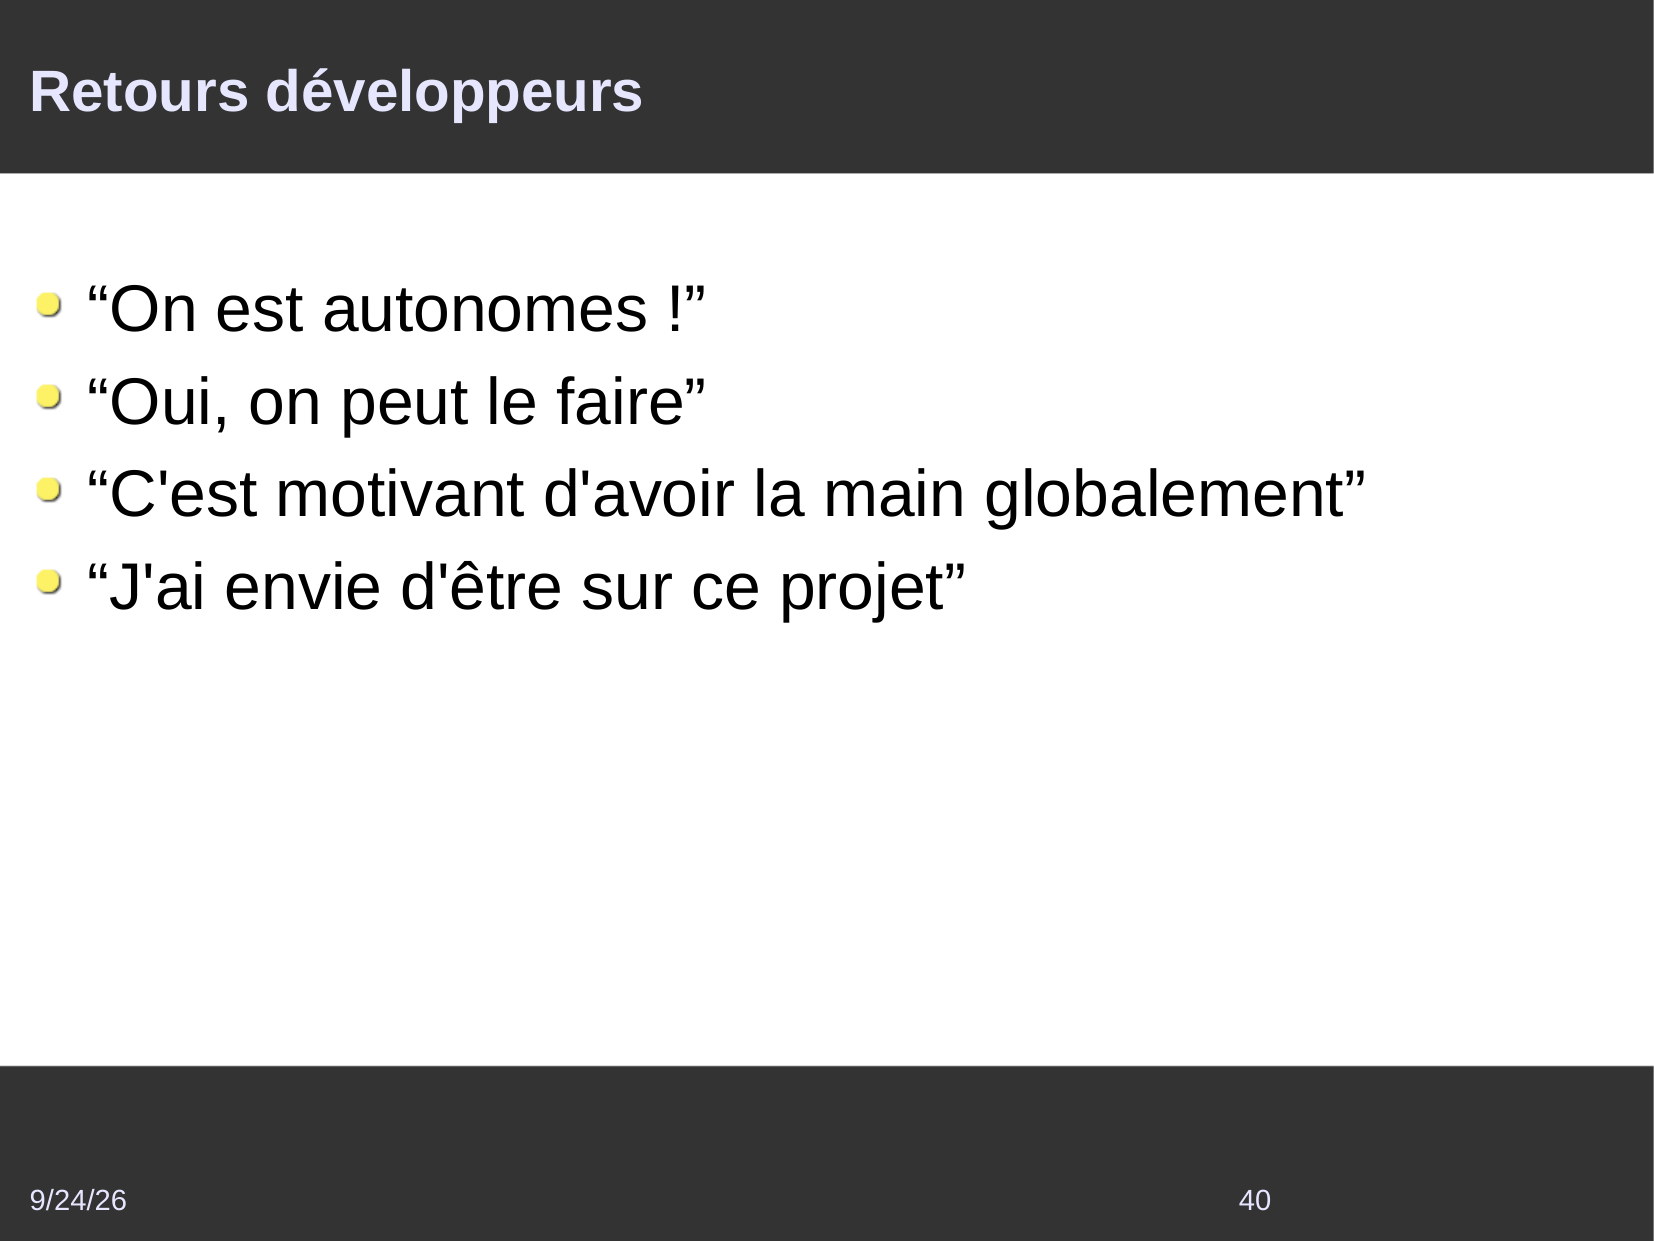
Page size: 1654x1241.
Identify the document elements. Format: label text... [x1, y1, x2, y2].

text_box [1238, 1181, 1625, 1241]
list “On est autonomes !” “Oui, on peut le faire” “C'est motivant d'avoir la main globalement” “J'ai envie d'être sur ce projet” [0, 265, 1477, 606]
title Retours développeurs [29, 0, 1506, 178]
text_box [29, 1181, 566, 1241]
